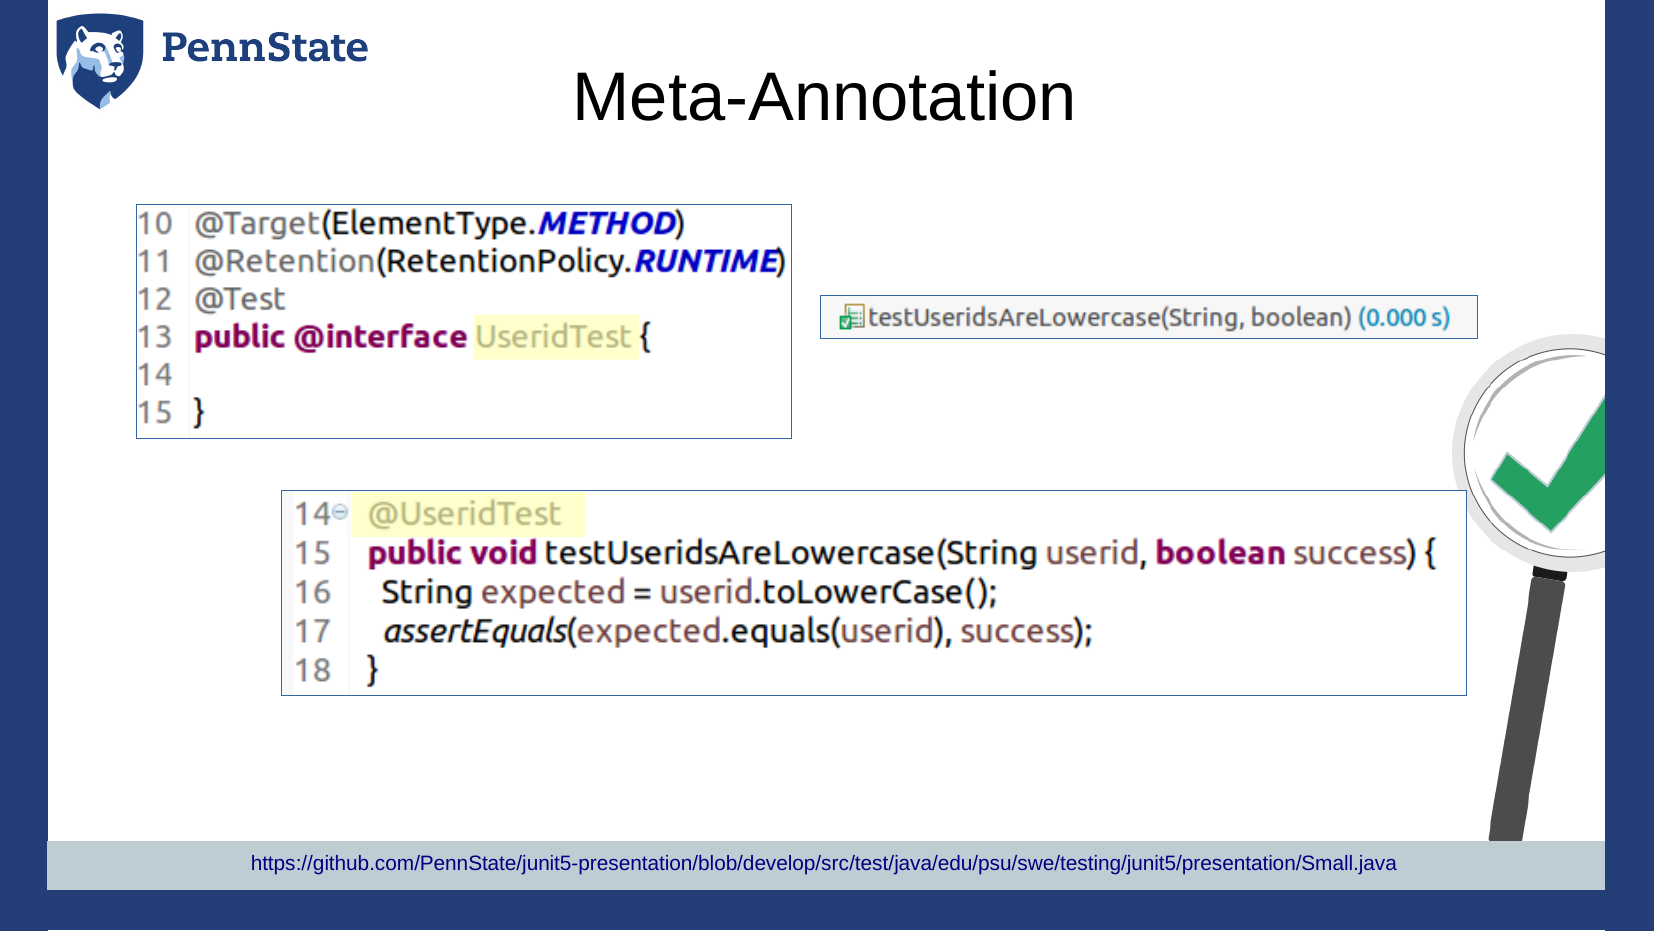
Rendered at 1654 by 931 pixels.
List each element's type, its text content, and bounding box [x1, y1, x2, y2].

text_box [474, 314, 640, 360]
text_box [351, 491, 586, 537]
picture [136, 204, 792, 439]
picture [48, 0, 411, 152]
title https://github.com/PennState/junit5-presentation/blob/develop/src/test/java/edu/psu/swe/testing/junit5/presentation/Small.java [162, 816, 1492, 910]
picture [281, 295, 1605, 841]
title Meta-Annotation [60, 19, 1591, 175]
